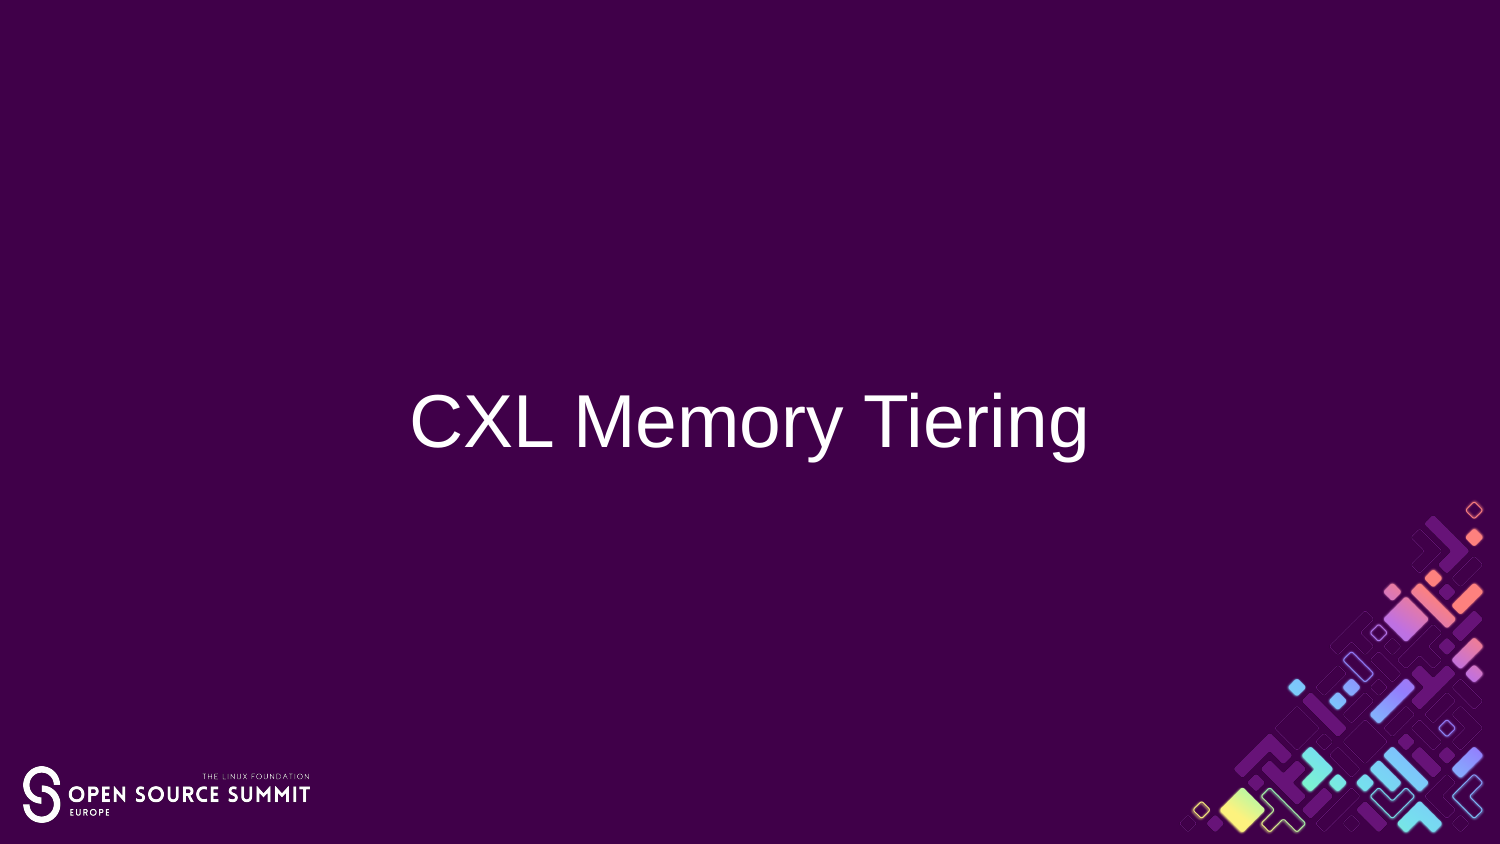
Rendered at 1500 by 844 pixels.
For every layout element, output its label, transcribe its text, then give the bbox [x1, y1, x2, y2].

picture [23, 766, 310, 823]
picture [1169, 489, 1494, 844]
title CXL Memory Tiering [51, 352, 1449, 491]
